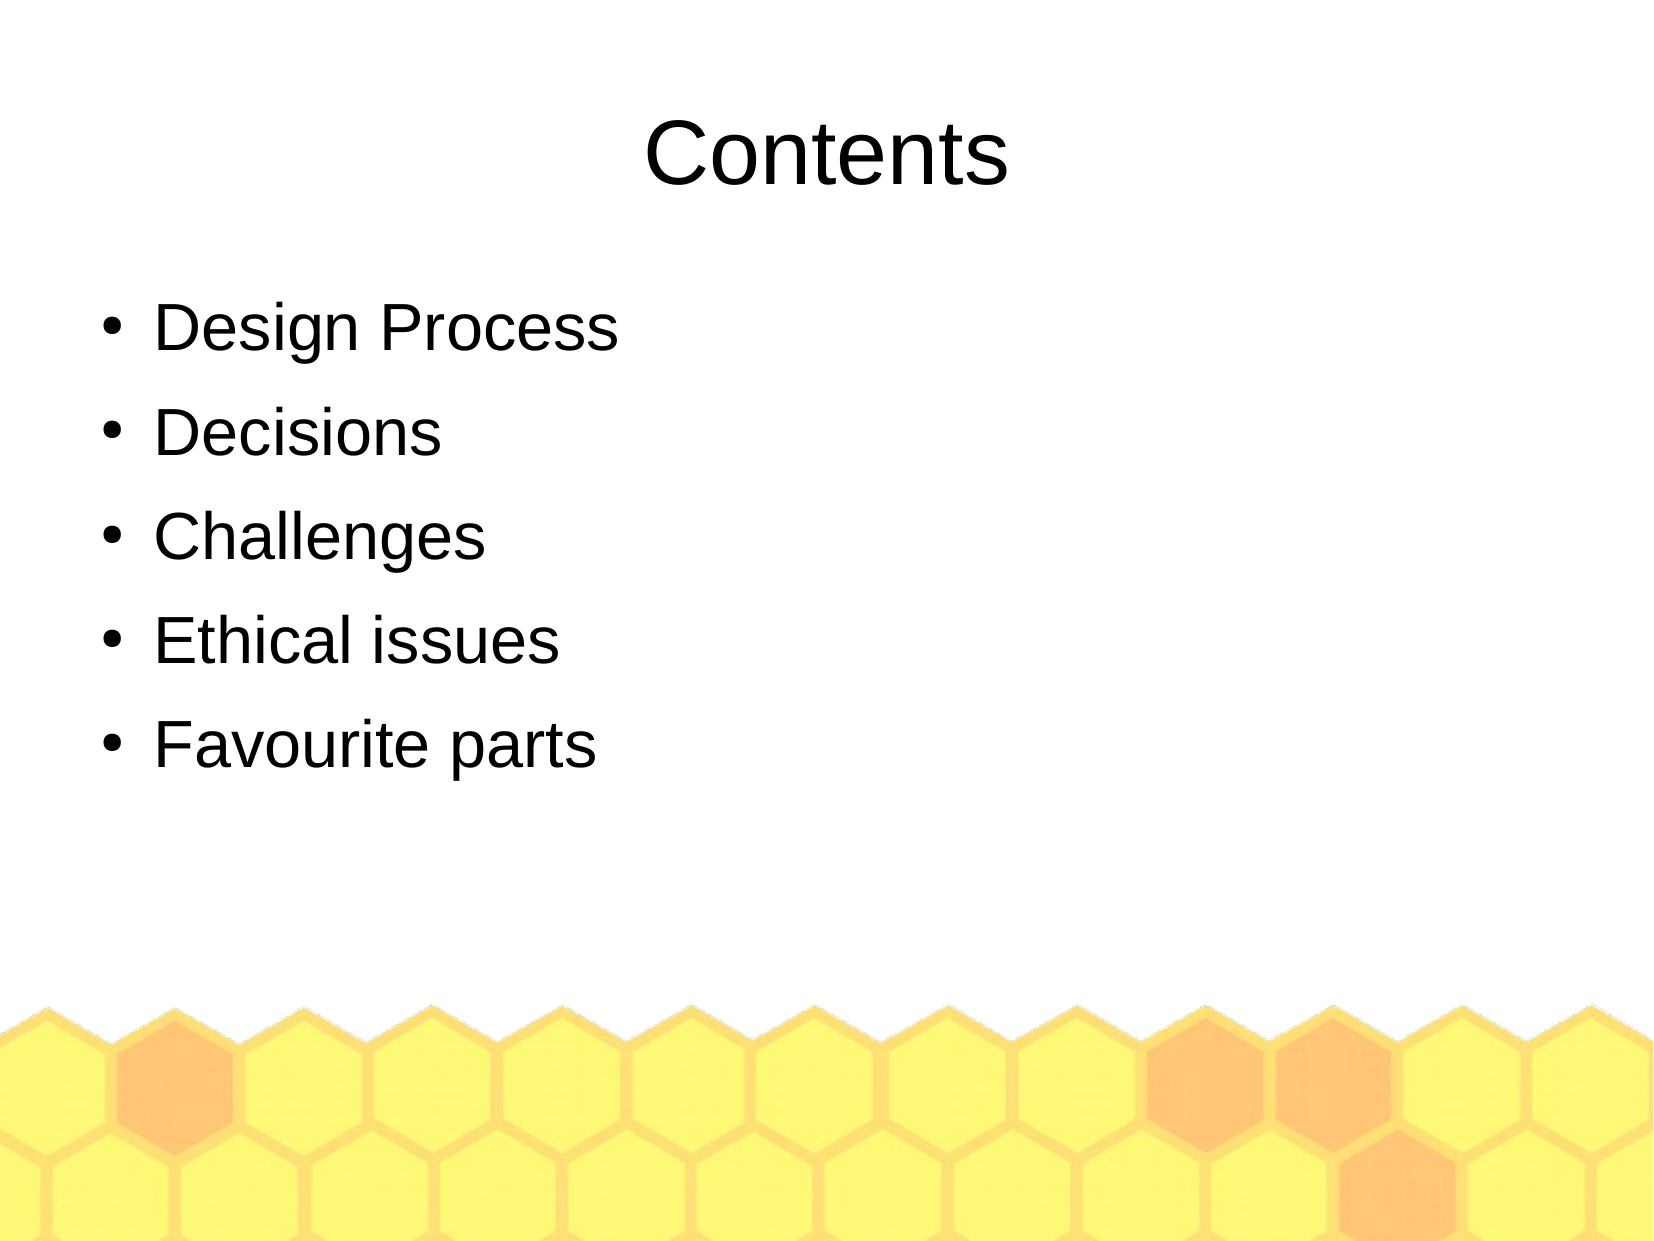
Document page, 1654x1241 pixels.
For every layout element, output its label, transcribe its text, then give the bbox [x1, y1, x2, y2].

list Design Process Decisions Challenges Ethical issues Favourite parts [82, 290, 1571, 1010]
title Contents [82, 49, 1571, 257]
picture [0, 1001, 1654, 1241]
